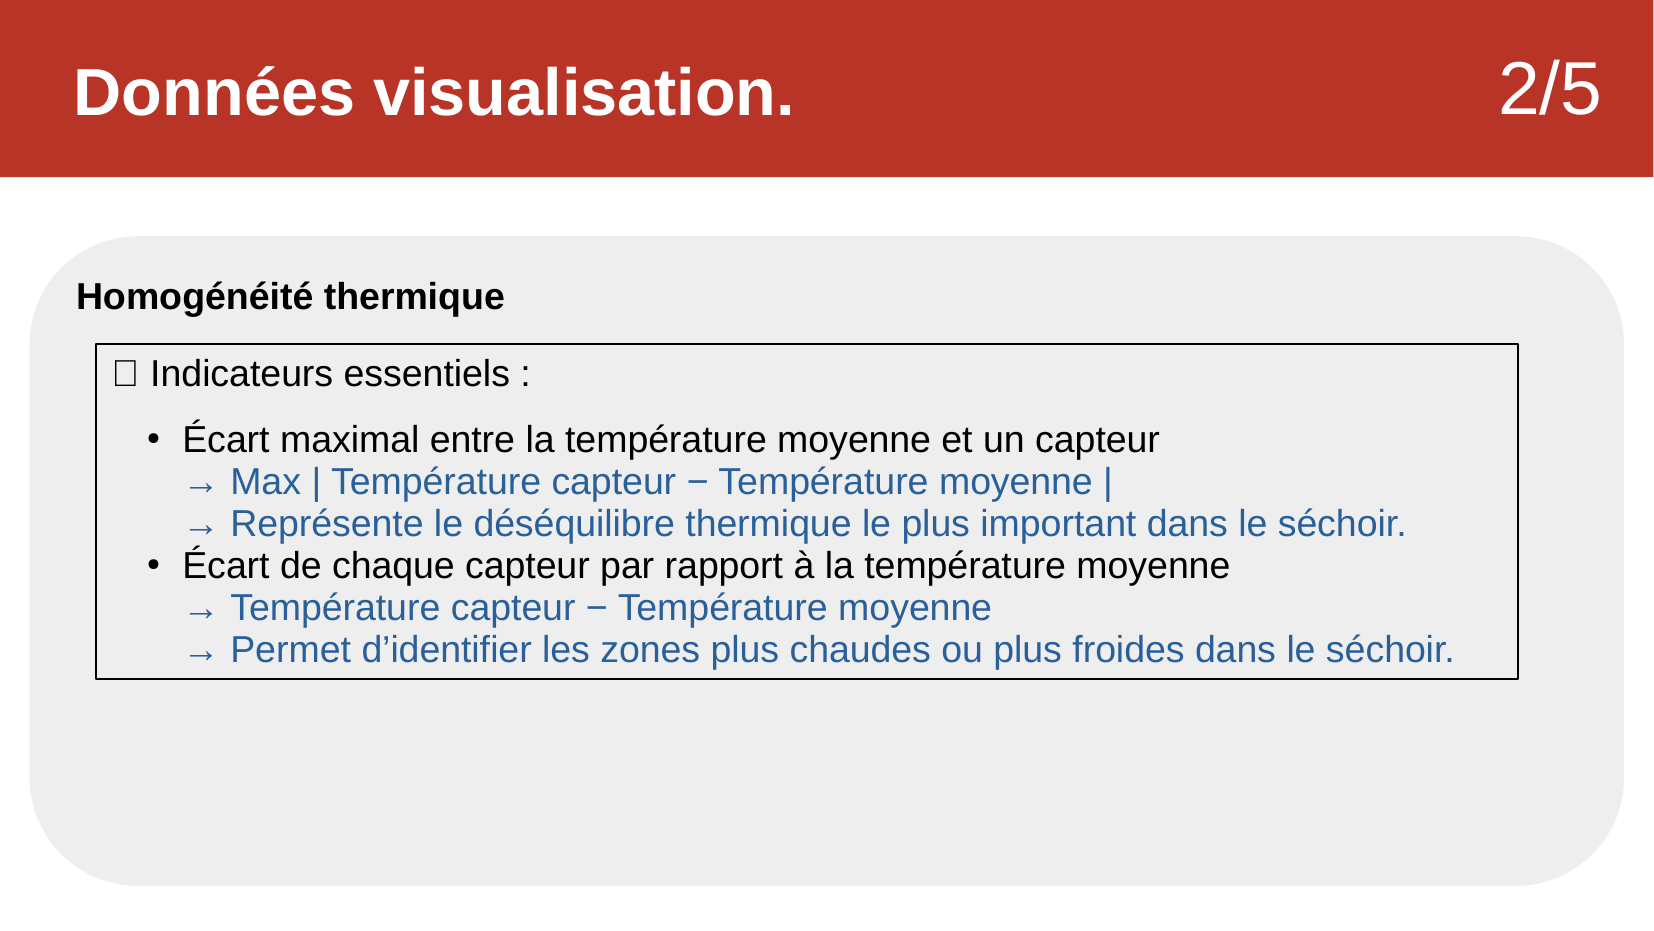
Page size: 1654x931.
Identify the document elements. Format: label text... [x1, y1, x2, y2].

text_box 2/5 [1476, 0, 1625, 178]
text_box 📌 Indicateurs essentiels : Écart maximal entre la température moyenne et un capteur → Max | Température capteur − Température moyenne | → Représente le déséquilibre thermique le plus important dans le séchoir. Écart de chaque capteur par rapport à la température moyenne → Température capteur − Température moyenne → Permet d’identifier les zones plus chaudes ou plus froides dans le séchoir. [95, 344, 1518, 679]
text_box Homogénéité thermique [29, 236, 1625, 886]
text_box [1625, 0, 1654, 178]
text_box [0, 0, 1476, 178]
text_box Données visualisation. [59, 47, 945, 138]
